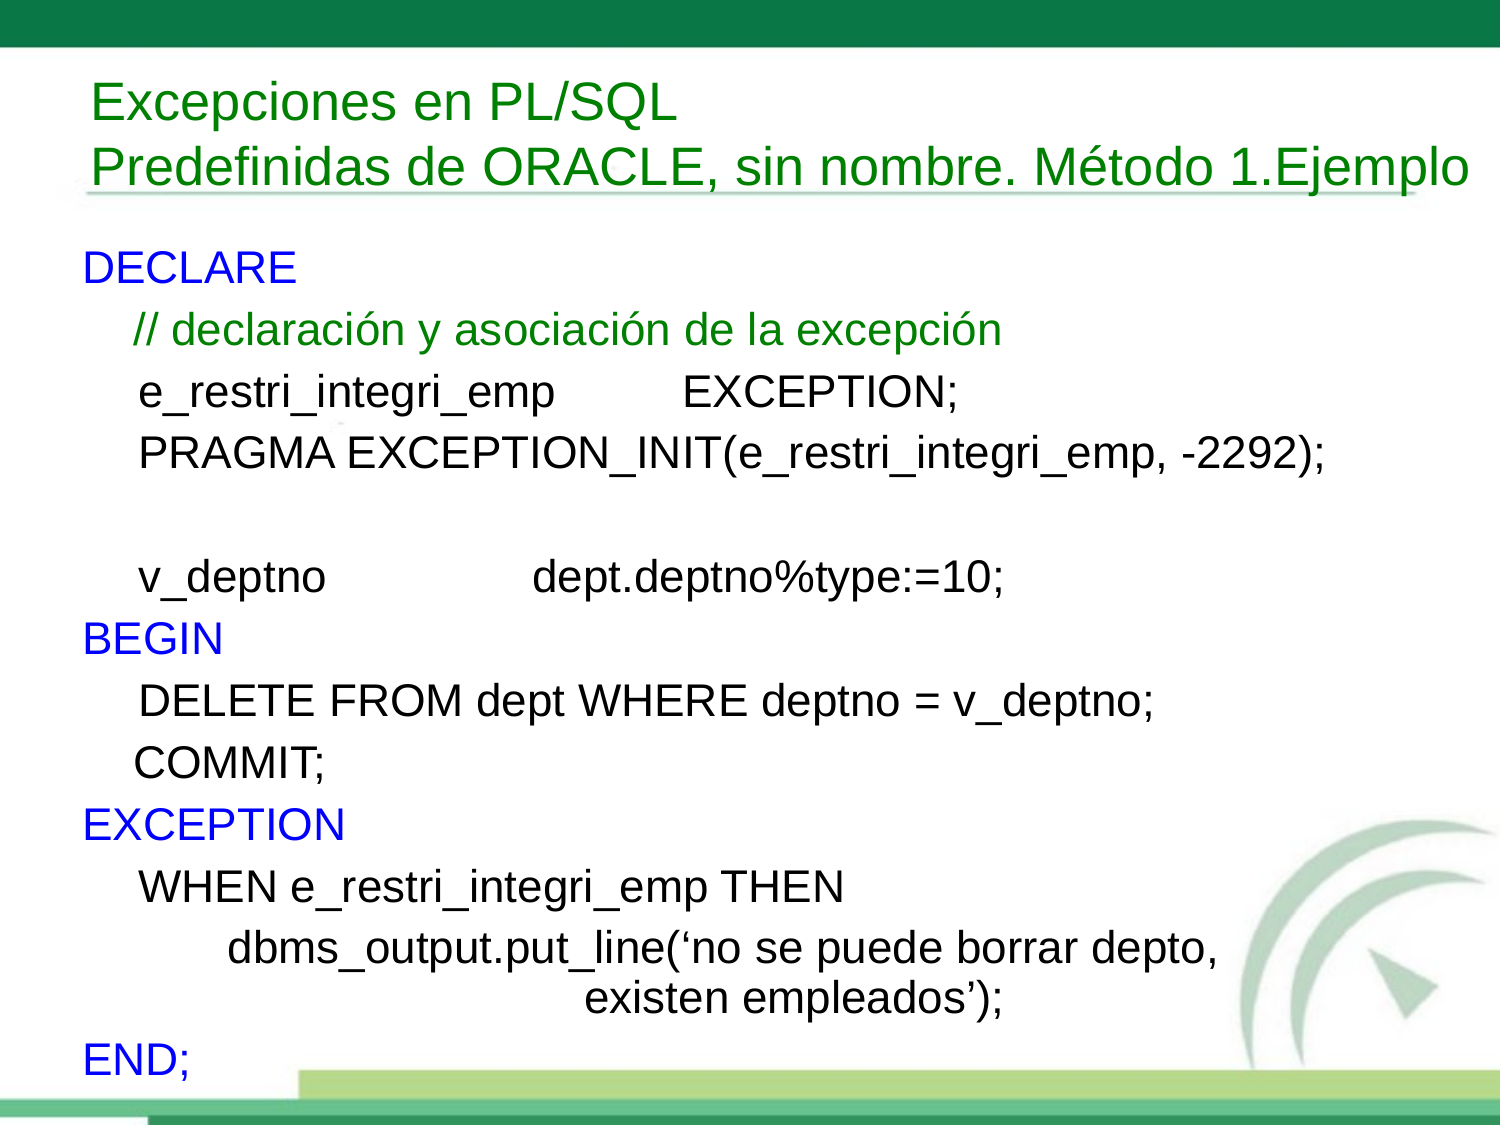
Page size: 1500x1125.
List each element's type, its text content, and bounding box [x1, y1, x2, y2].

picture [0, 0, 1500, 1125]
title Excepciones en PL/SQL Predefinidas de ORACLE, sin nombre. Método 1.Ejemplo [75, 59, 1500, 205]
list DECLARE // declaración y asociación de la excepción e_restri_integri_emp EXCEPTION; PRAGMA EXCEPTION_INIT(e_restri_integri_emp, -2292); v_deptno dept.deptno%type:=10; BEGIN DELETE FROM dept WHERE deptno = v_deptno; COMMIT; EXCEPTION WHEN e_restri_integri_emp THEN dbms_output.put_line(‘no se puede borrar depto, existen empleados’); END; [67, 236, 1418, 1093]
